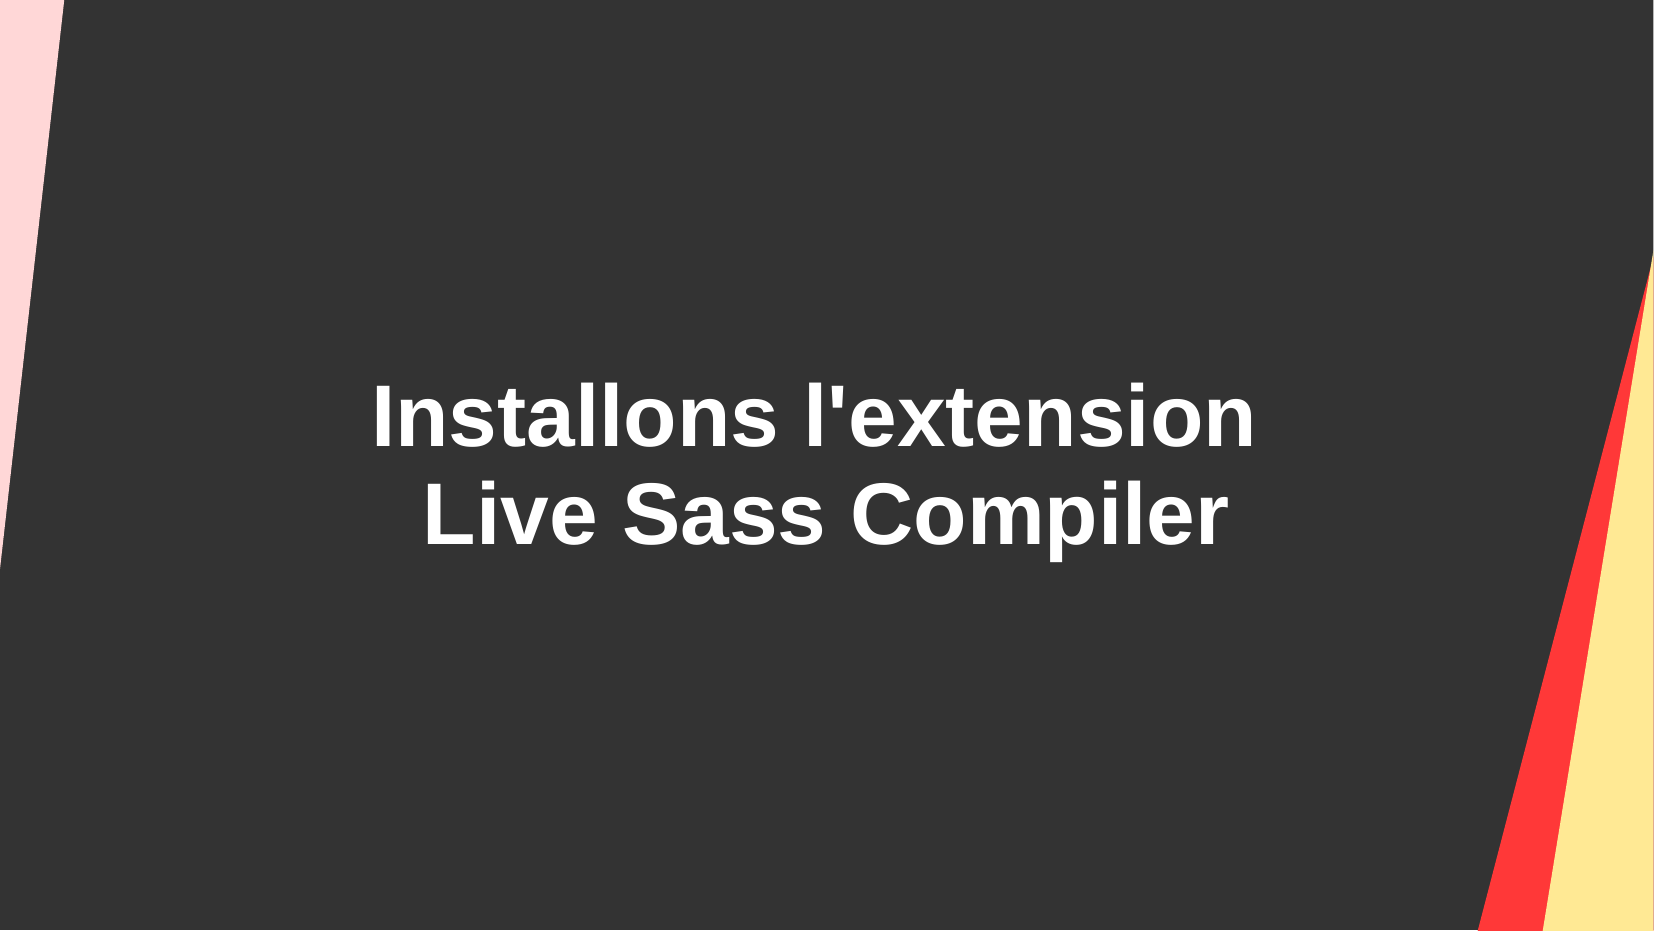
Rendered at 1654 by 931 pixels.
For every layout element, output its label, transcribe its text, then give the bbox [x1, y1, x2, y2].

text_box [0, 0, 65, 569]
text_box [1477, 246, 1654, 931]
title Installons l'extension Live Sass Compiler [31, 367, 1622, 563]
